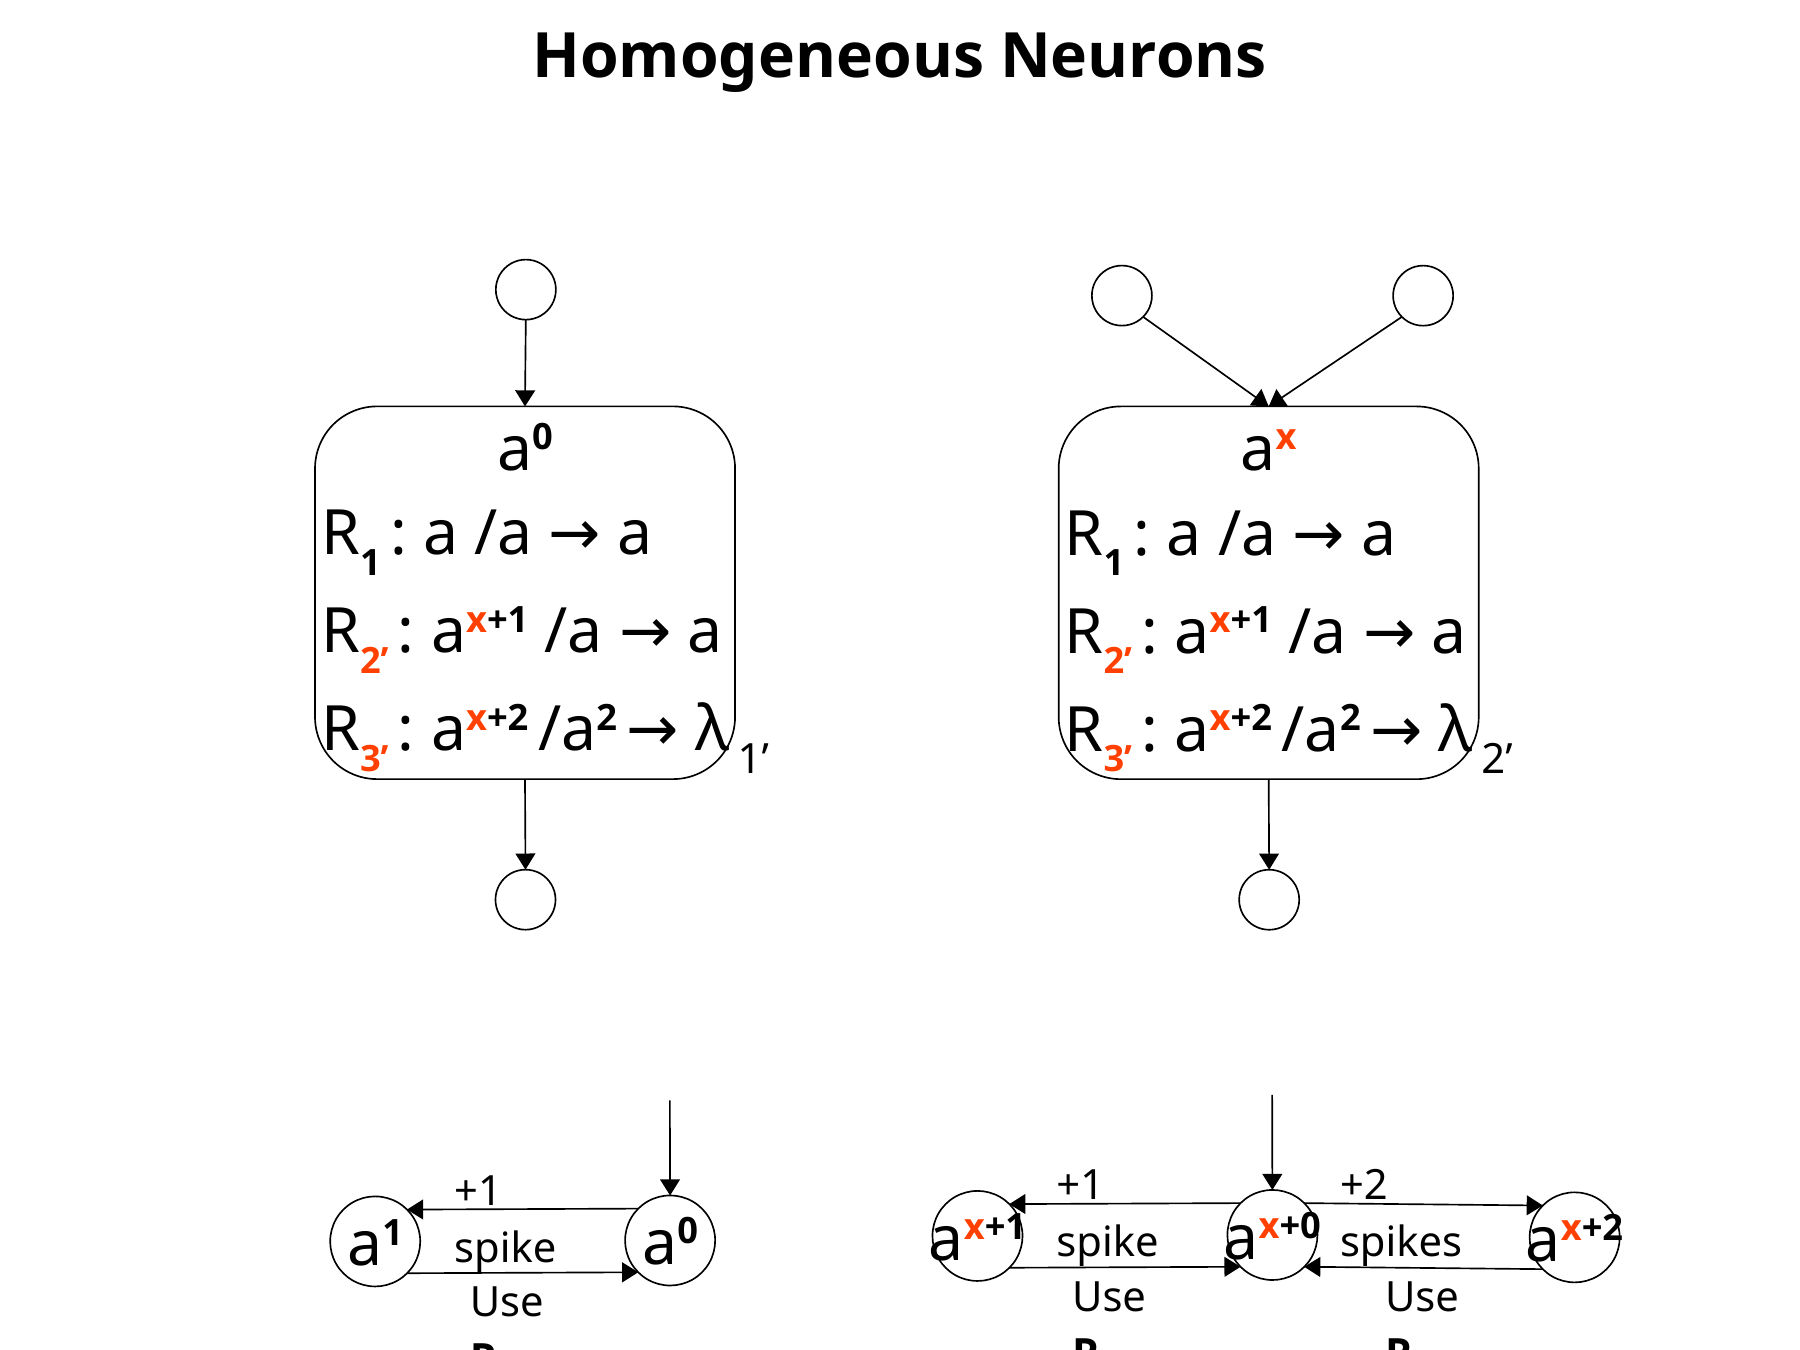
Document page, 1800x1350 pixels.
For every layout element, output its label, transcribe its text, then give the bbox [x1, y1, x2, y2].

text_box ax+0 [1232, 1243, 1248, 1255]
text_box +1 spike [1041, 1147, 1210, 1218]
text_box ax+1 [937, 1244, 953, 1256]
text_box a1 [330, 1196, 421, 1287]
text_box Use R1 [455, 1264, 606, 1344]
text_box 1’ [723, 721, 796, 791]
text_box ax+2 [1529, 1192, 1620, 1283]
text_box ax+1 [932, 1190, 1023, 1281]
text_box +1 spike [439, 1153, 608, 1224]
text_box +2 spikes [1325, 1147, 1513, 1218]
text_box a0 [625, 1195, 716, 1286]
text_box Use R3’ [1370, 1258, 1521, 1338]
text_box ax+0 [1307, 1216, 1314, 1234]
text_box 2’ [1466, 721, 1539, 791]
text_box Homogeneous Neurons [0, 3, 1800, 101]
text_box ax+2 [1534, 1245, 1550, 1257]
text_box ax R1 : a /a → a R2’ : ax+1 /a → a R3’ : ax+2 /a2 → λ [1058, 406, 1479, 780]
text_box ax+0 [1227, 1190, 1318, 1281]
text_box a0 R1 : a /a → a R2’ : ax+1 /a → a R3’ : ax+2 /a2 → λ [315, 406, 736, 780]
text_box Use R2’ [1057, 1258, 1208, 1338]
